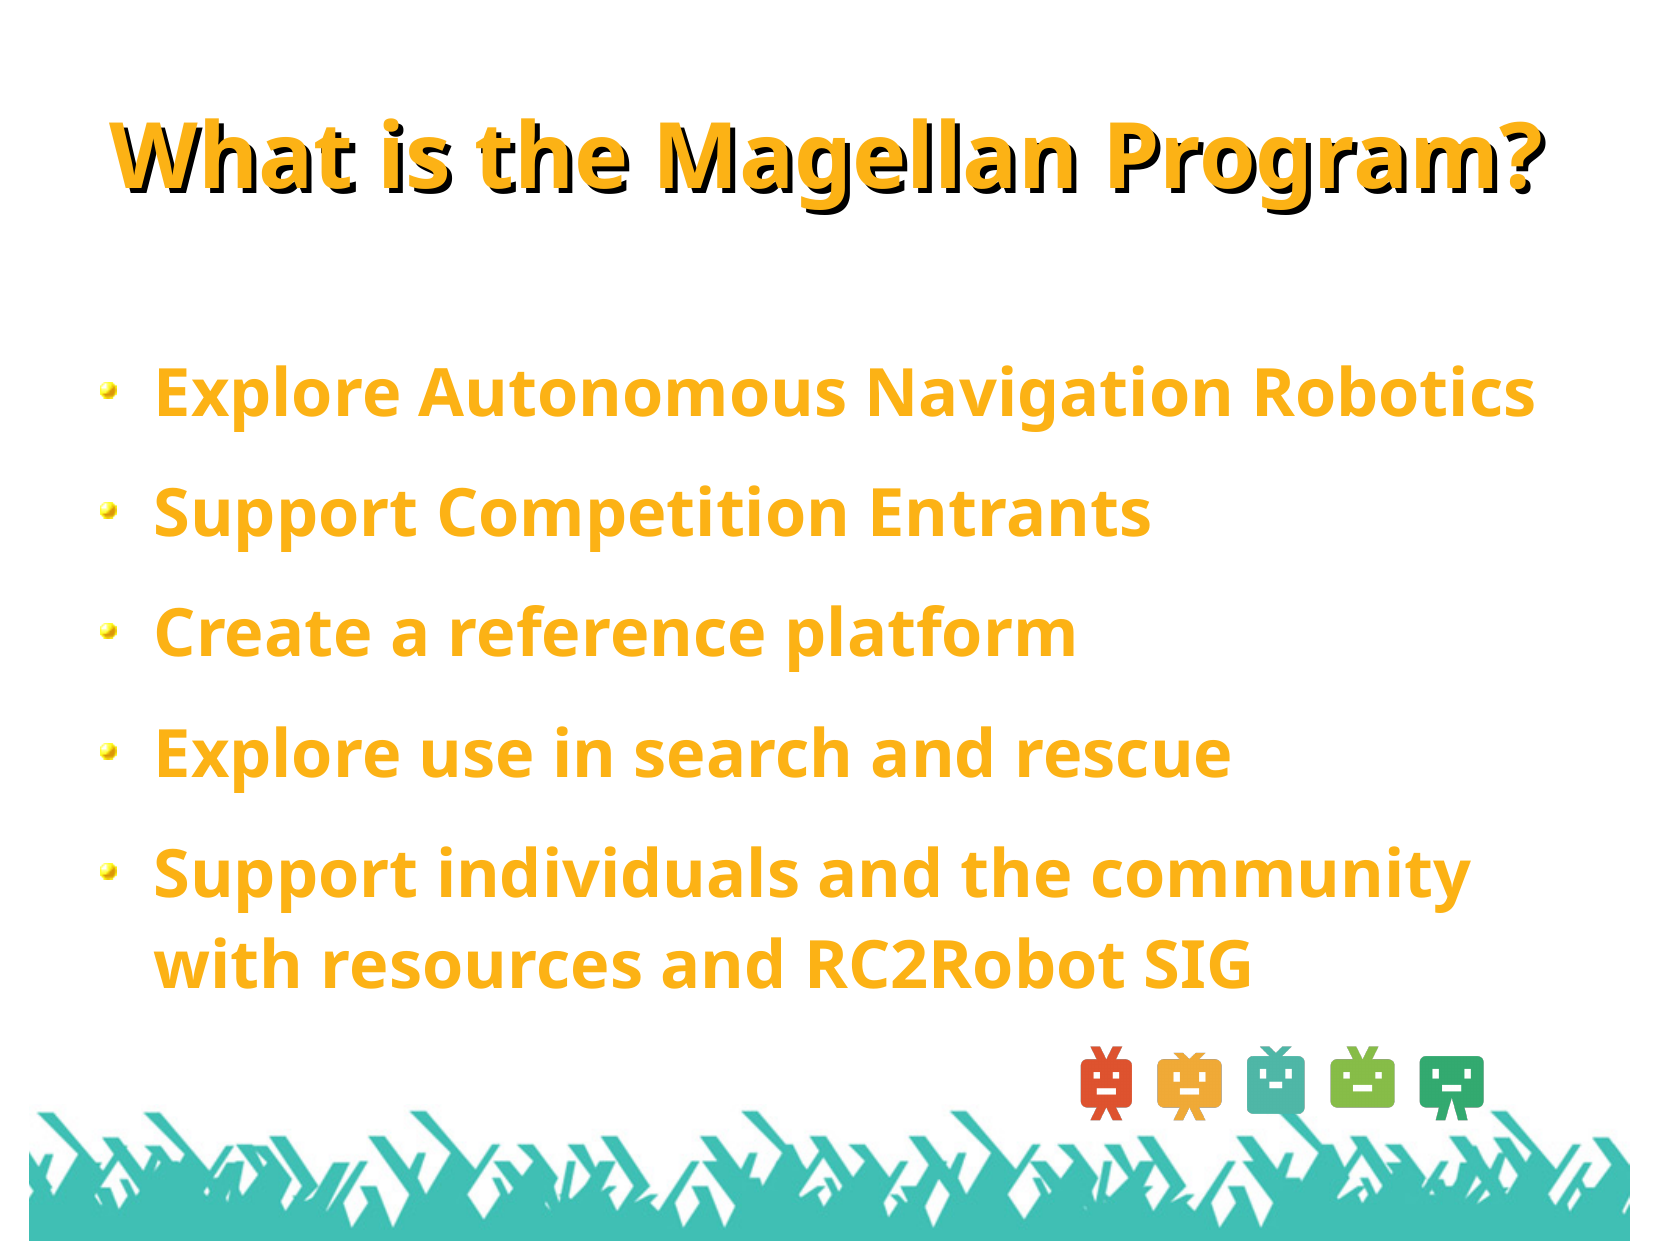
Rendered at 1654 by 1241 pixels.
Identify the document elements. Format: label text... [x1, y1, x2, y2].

list Explore Autonomous Navigation Robotics Support Competition Entrants Create a reference platform Explore use in search and rescue Support individuals and the community with resources and RC2Robot SIG [82, 345, 1571, 1081]
title What is the Magellan Program? [82, 45, 1571, 261]
picture [29, 1045, 1630, 1241]
